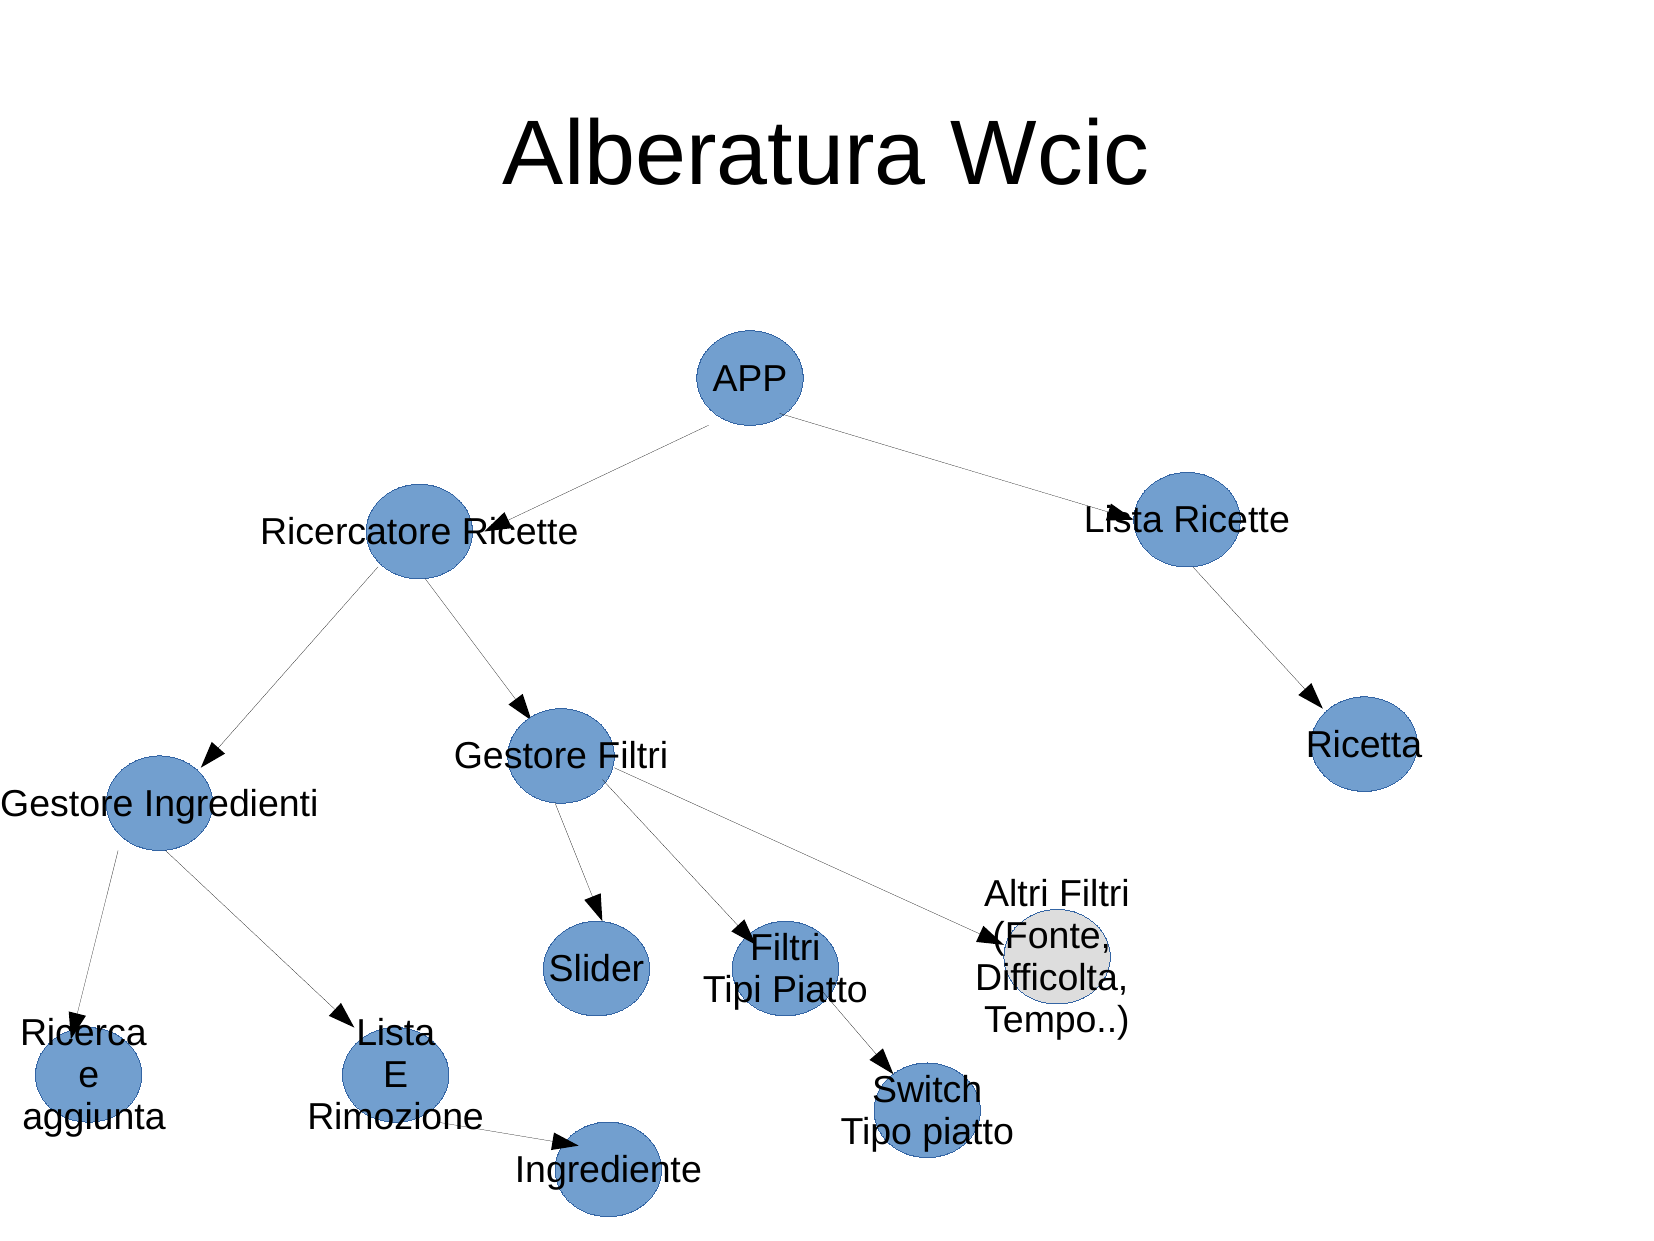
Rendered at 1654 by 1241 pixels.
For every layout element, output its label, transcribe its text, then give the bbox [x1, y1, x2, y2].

text_box Switch Tipo piatto [874, 1062, 981, 1158]
text_box Lista E Rimozione [342, 1027, 449, 1123]
text_box Gestore Ingredienti [106, 755, 213, 851]
text_box Ricetta [1312, 696, 1418, 792]
title Alberatura Wcic [82, 49, 1571, 257]
text_box Ricerca e aggiunta [35, 1027, 142, 1123]
text_box Slider [543, 921, 650, 1016]
text_box APP [696, 330, 804, 426]
text_box Ricetta [1312, 734, 1326, 744]
text_box Gestore Filtri [508, 708, 615, 804]
text_box Ricercatore Ricette [366, 484, 473, 579]
text_box Lista Ricette [1135, 472, 1240, 567]
text_box Altri Filtri (Fonte, Difficolta, Tempo..) [1003, 909, 1111, 1004]
text_box Filtri Tipi Piatto [732, 921, 839, 1016]
text_box Ingrediente [555, 1122, 662, 1217]
